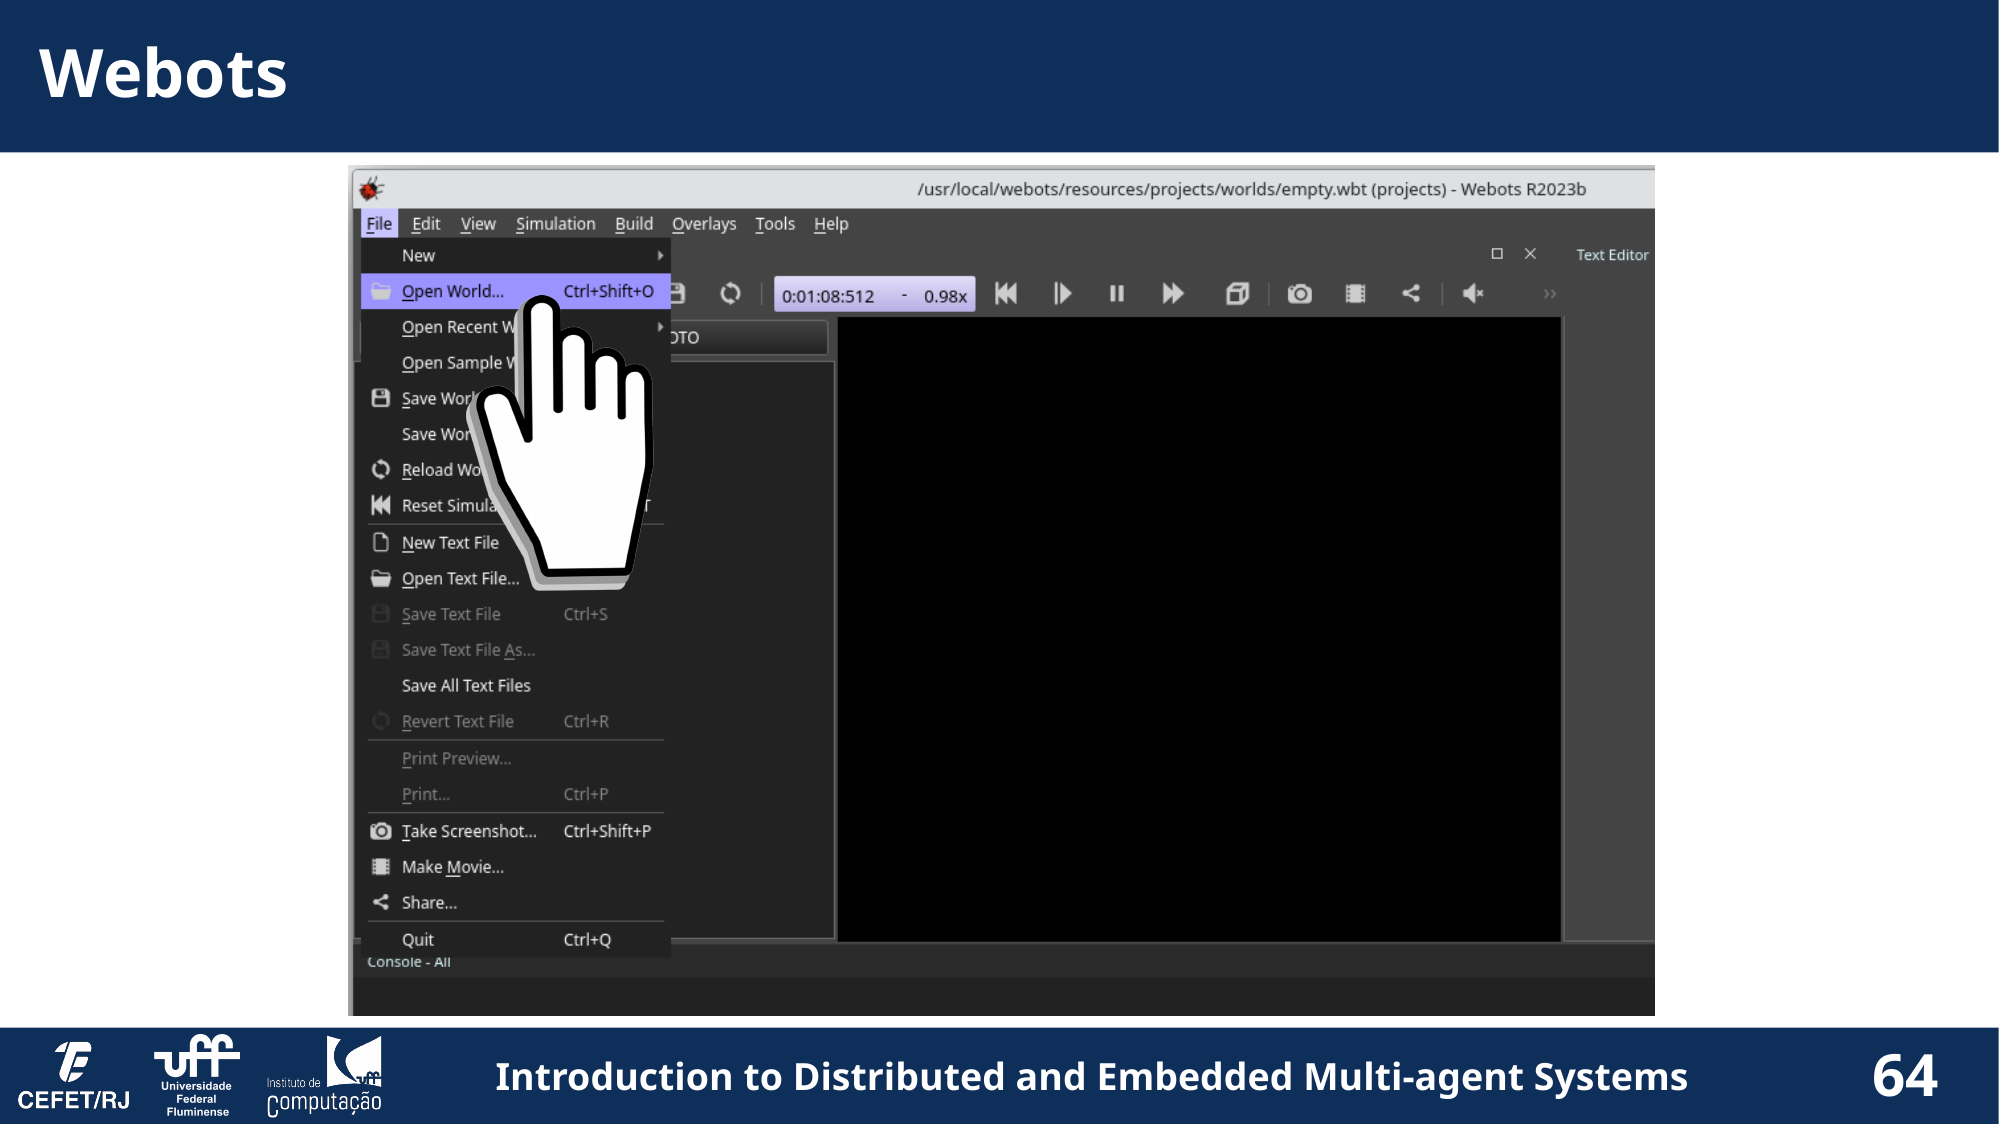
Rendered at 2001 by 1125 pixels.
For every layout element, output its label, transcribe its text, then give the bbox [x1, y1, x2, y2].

text_box Webots [25, 23, 1998, 116]
picture [153, 1033, 241, 1121]
picture [348, 165, 1655, 1016]
picture [18, 1021, 129, 1125]
picture [265, 1033, 383, 1118]
